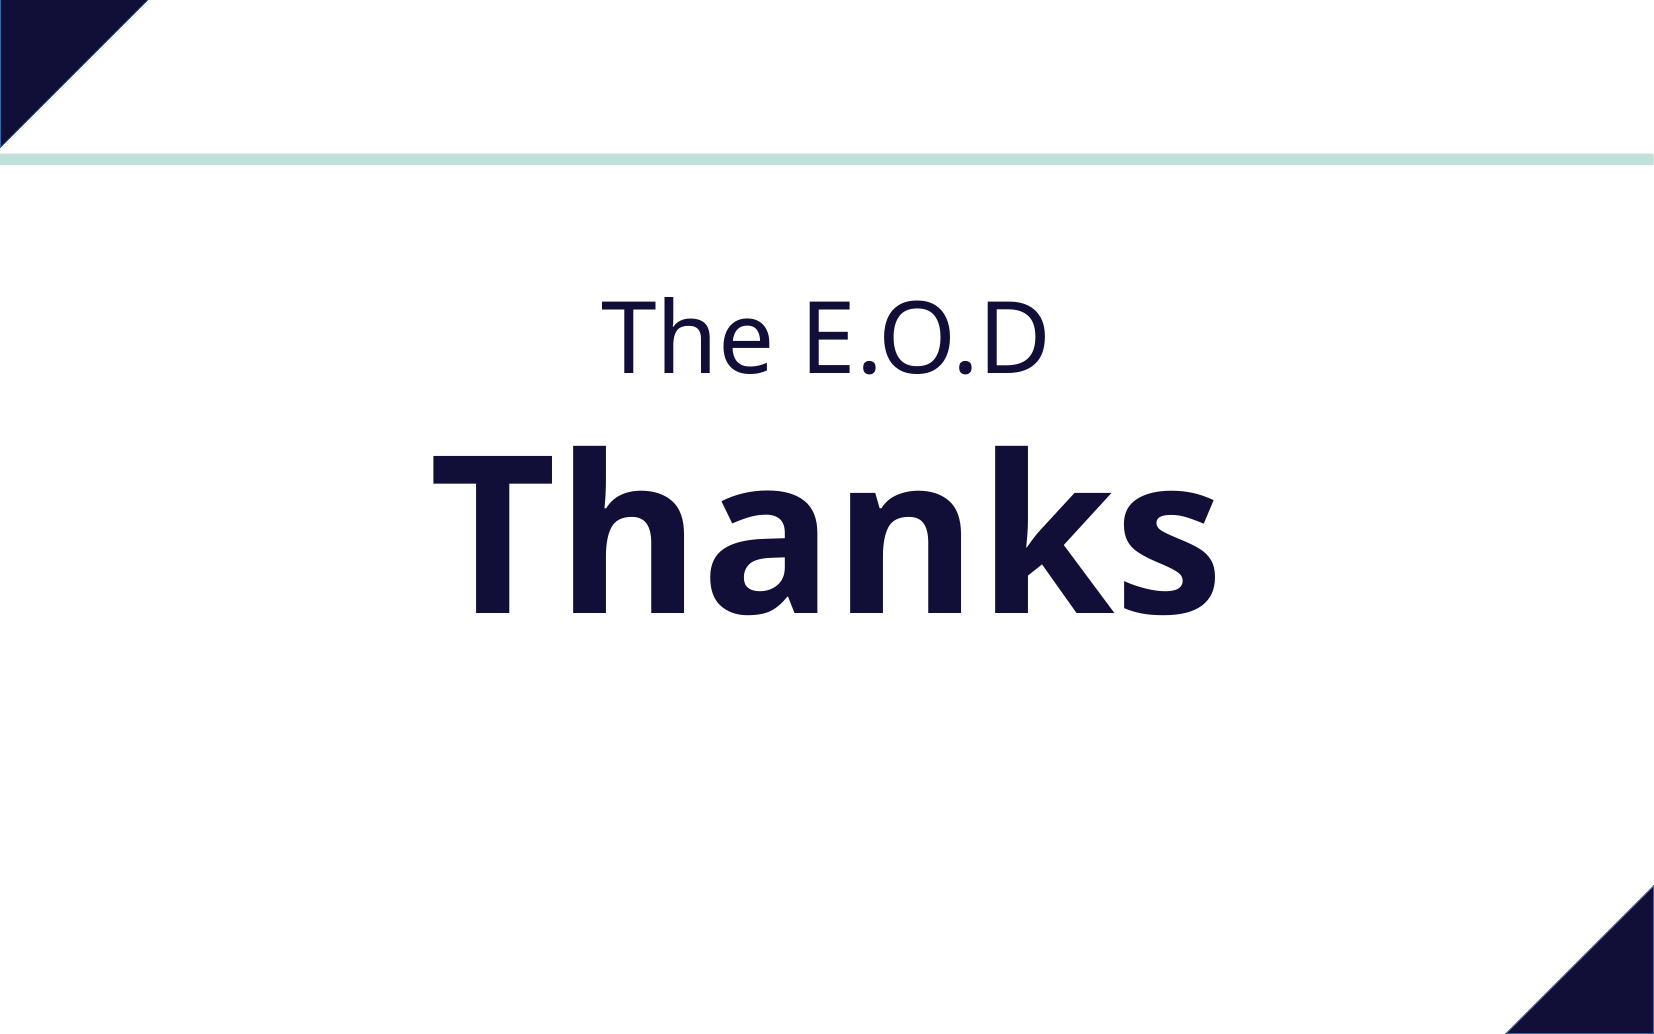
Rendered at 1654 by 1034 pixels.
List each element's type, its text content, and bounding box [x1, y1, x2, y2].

title The E.O.D Thanks [82, 252, 1571, 679]
